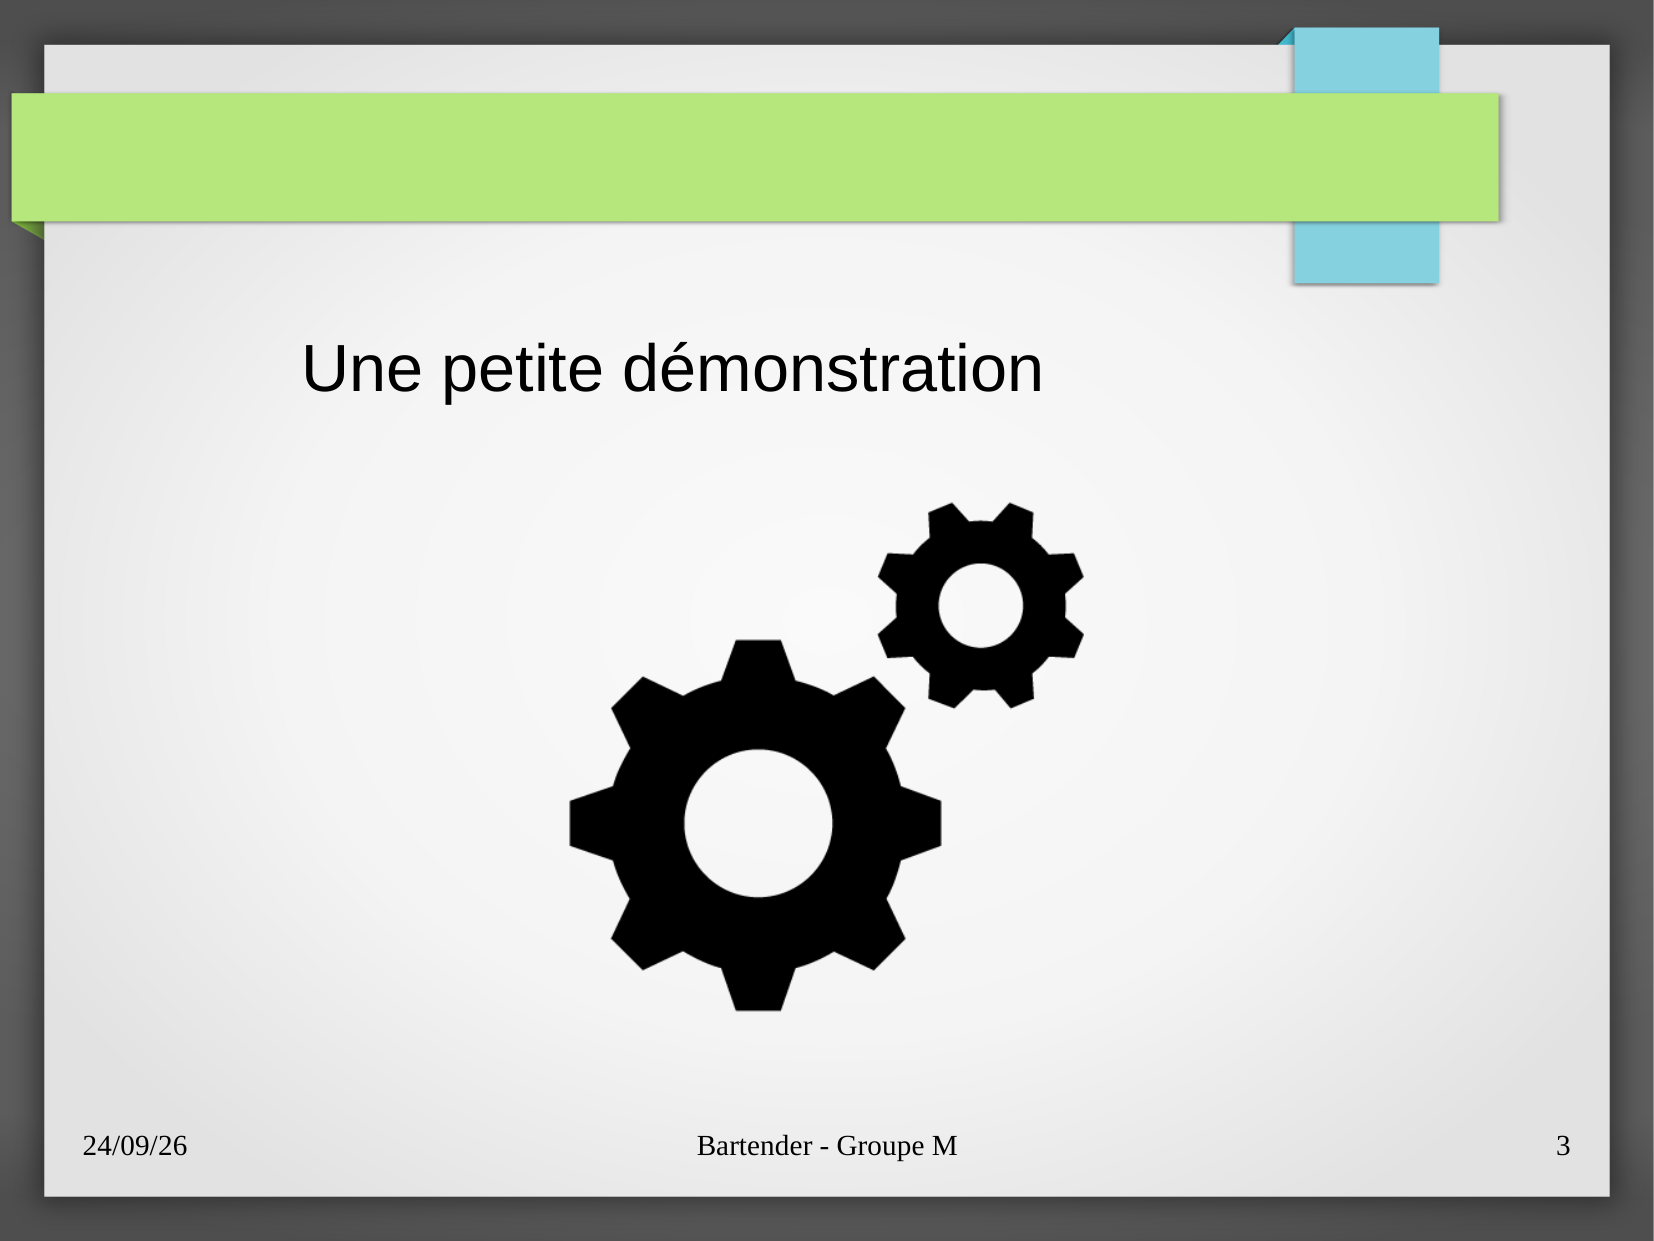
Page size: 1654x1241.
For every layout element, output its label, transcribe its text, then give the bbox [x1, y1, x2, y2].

picture [0, 0, 1654, 1241]
subtitle Une petite démonstration [82, 94, 1264, 643]
